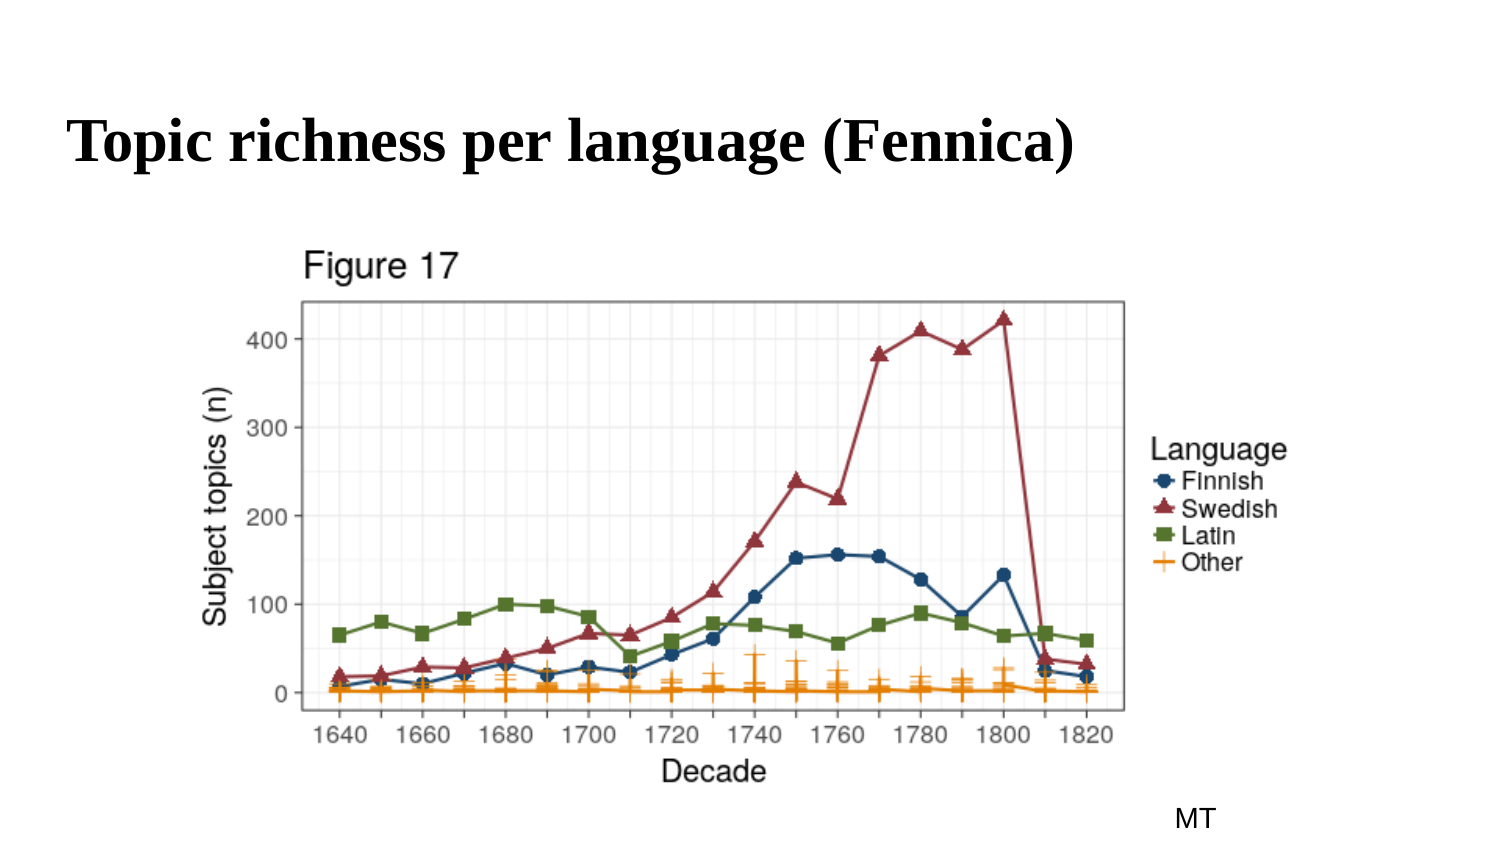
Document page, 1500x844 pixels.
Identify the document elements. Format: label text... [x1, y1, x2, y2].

text_box MT [1179, 813, 1184, 826]
text_box MT [1188, 814, 1193, 826]
title Topic richness per language (Fennica) [51, 72, 1449, 167]
picture [187, 235, 1313, 798]
text_box MT [1159, 784, 1285, 826]
